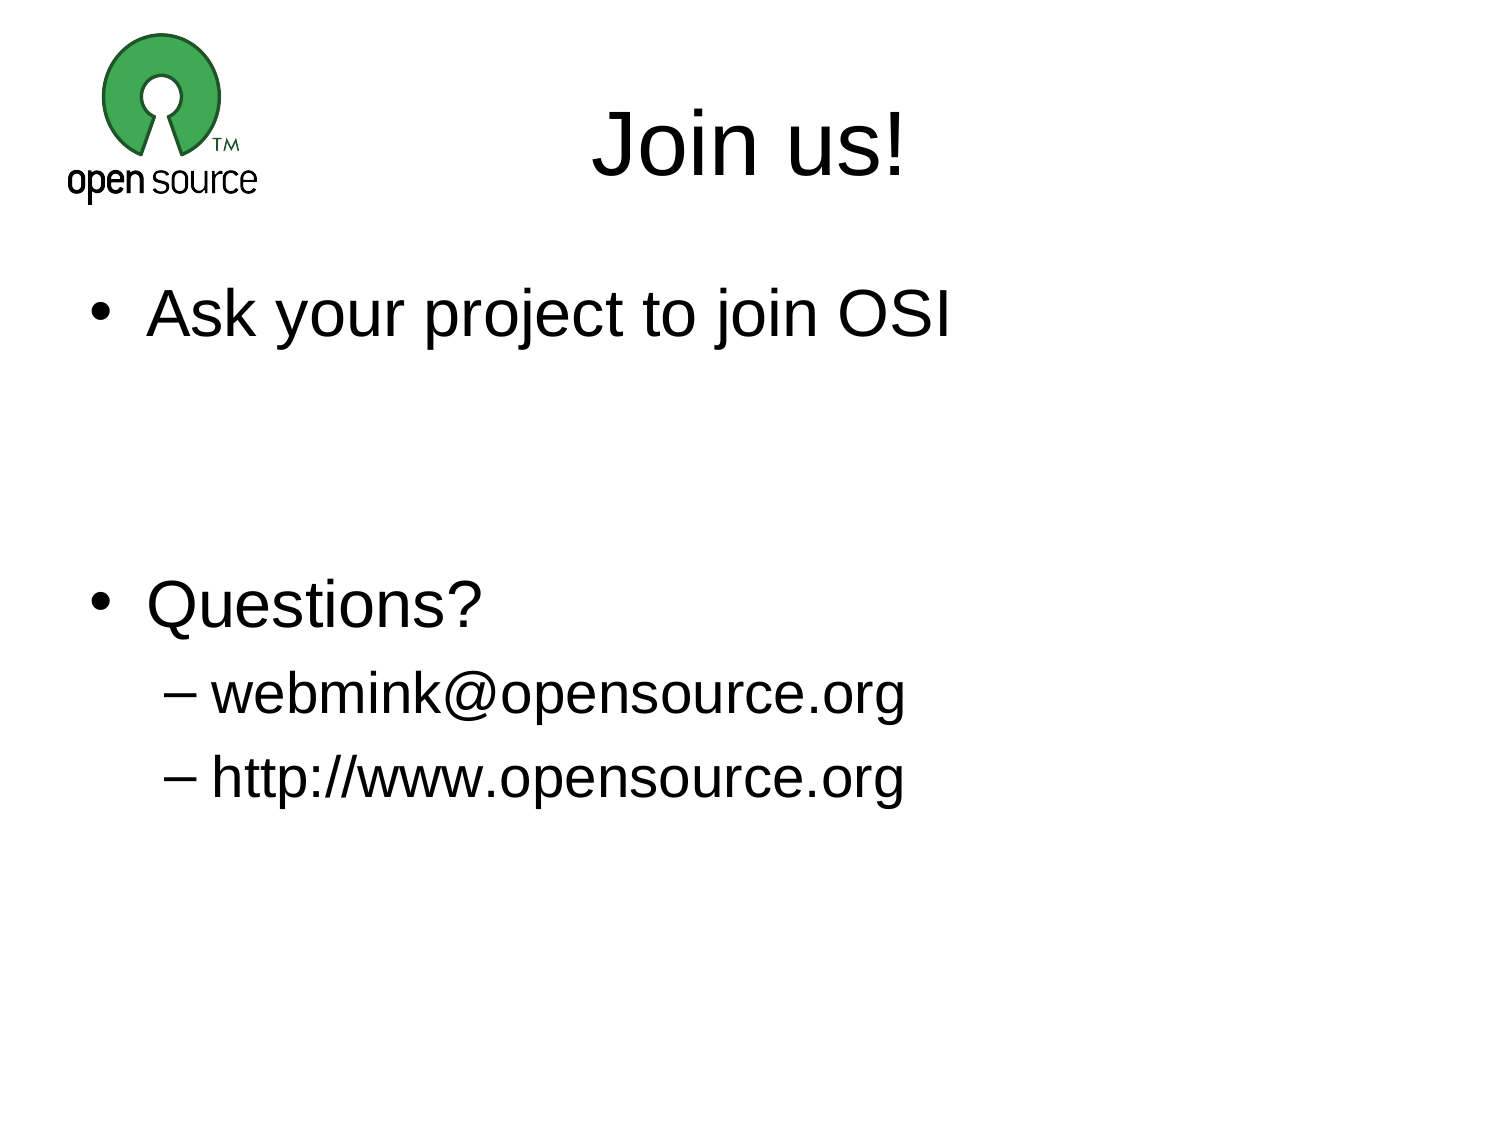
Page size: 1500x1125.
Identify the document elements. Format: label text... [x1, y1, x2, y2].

title Join us! [75, 45, 1426, 233]
list Ask your project to join OSI Questions? webmink@opensource.org http://www.opensource.org [75, 262, 1426, 1005]
picture [68, 33, 257, 205]
